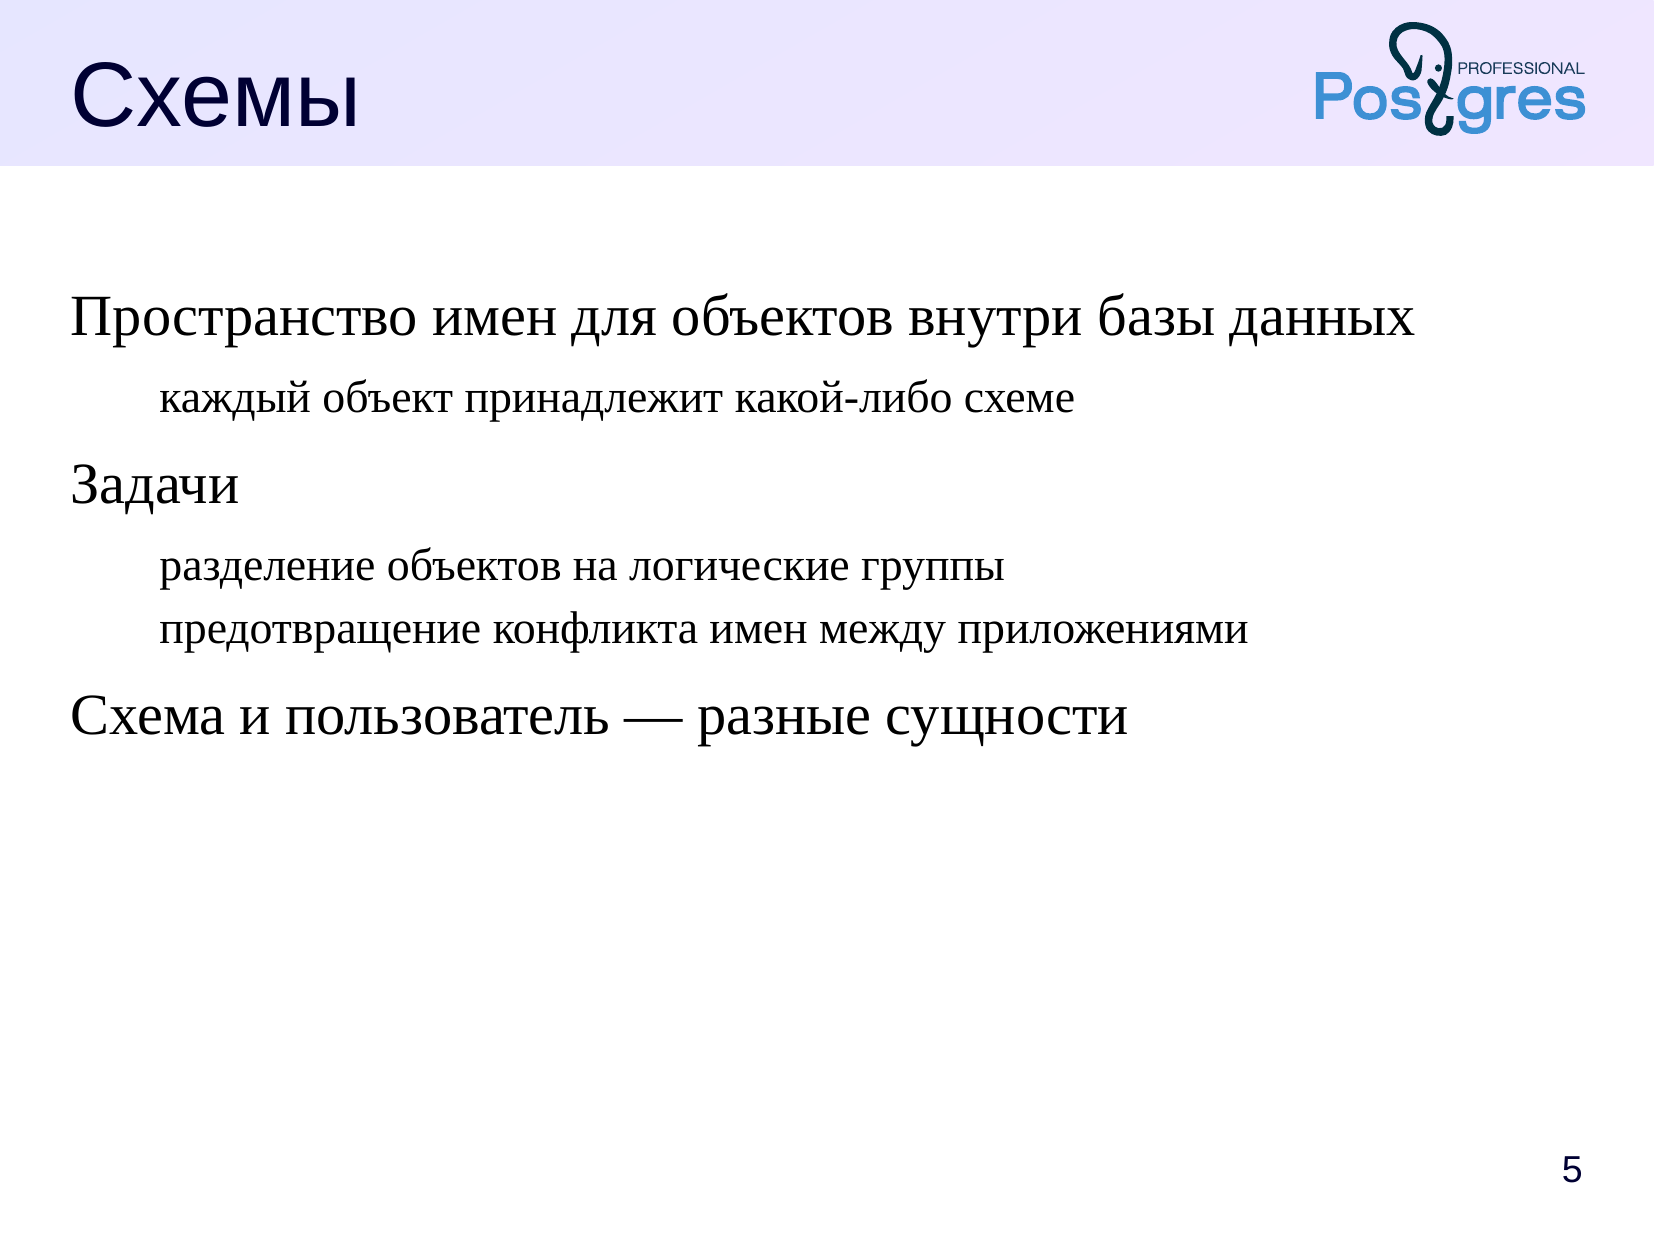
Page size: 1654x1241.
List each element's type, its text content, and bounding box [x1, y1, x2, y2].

title Схемы [70, 43, 1241, 147]
list Пространство имен для объектов внутри базы данных каждый объект принадлежит какой-либо схеме Задачи разделение объектов на логические группы предотвращение конфликта имен между приложениями Схема и пользователь — разные сущности [70, 283, 1583, 1134]
